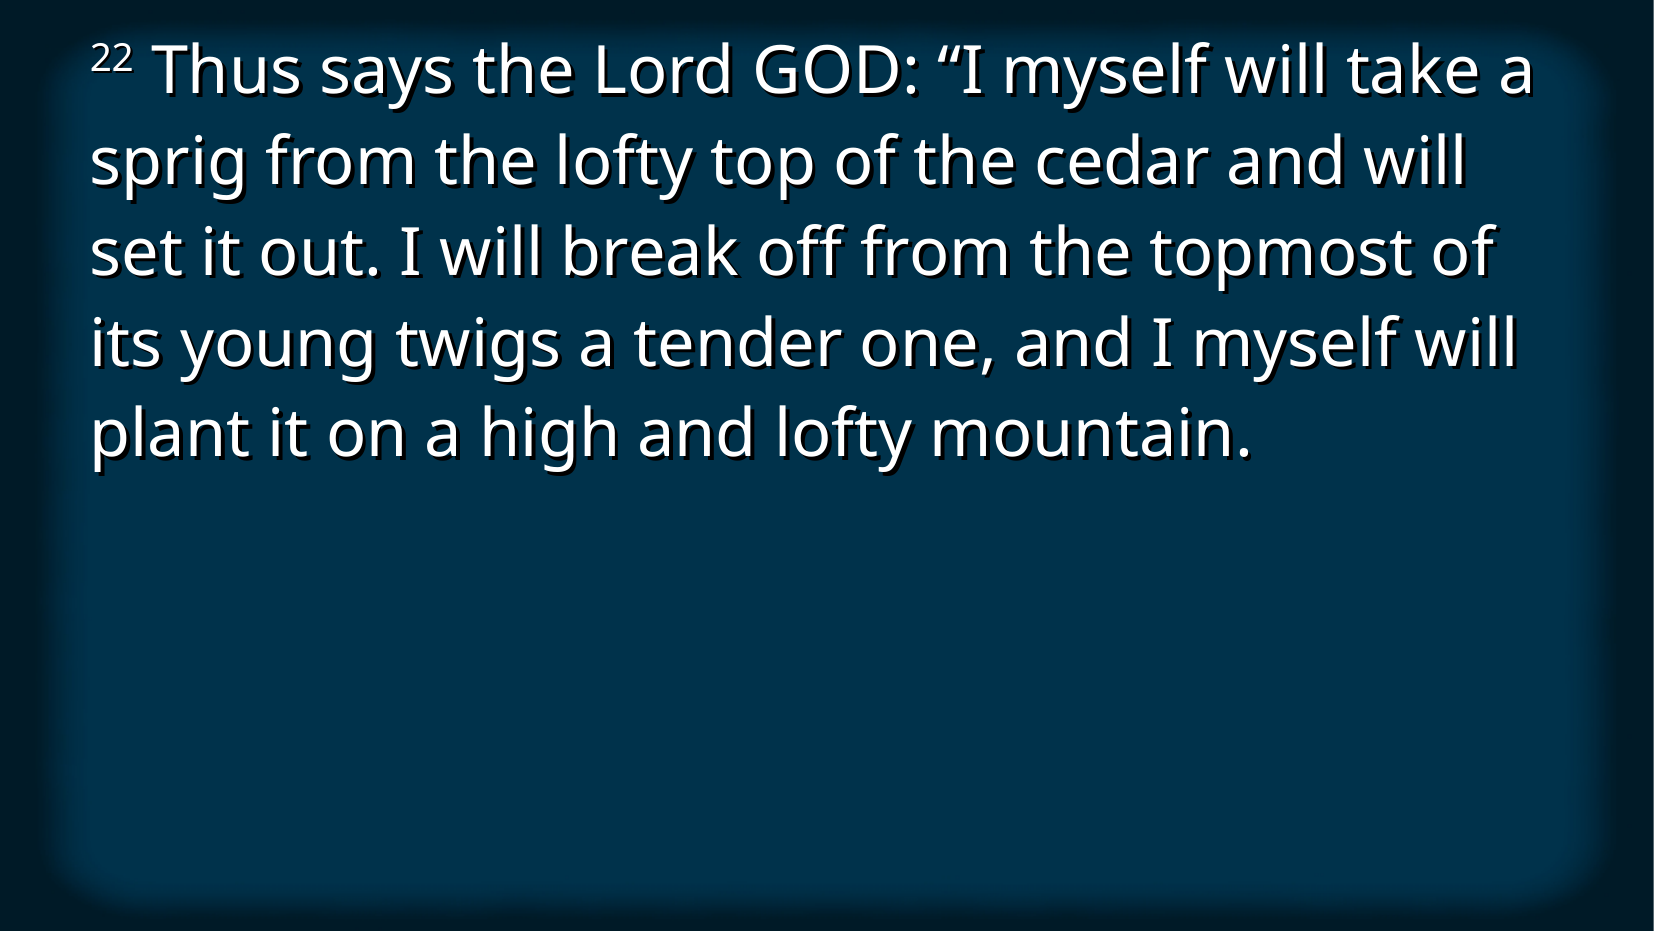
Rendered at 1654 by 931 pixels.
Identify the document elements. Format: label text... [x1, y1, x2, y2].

picture [0, 0, 1654, 931]
text_box 22 Thus says the Lord GOD: “I myself will take a sprig from the lofty top of the cedar and will set it out. I will break off from the topmost of its young twigs a tender one, and I myself will plant it on a high and lofty mountain. [75, 15, 1591, 474]
